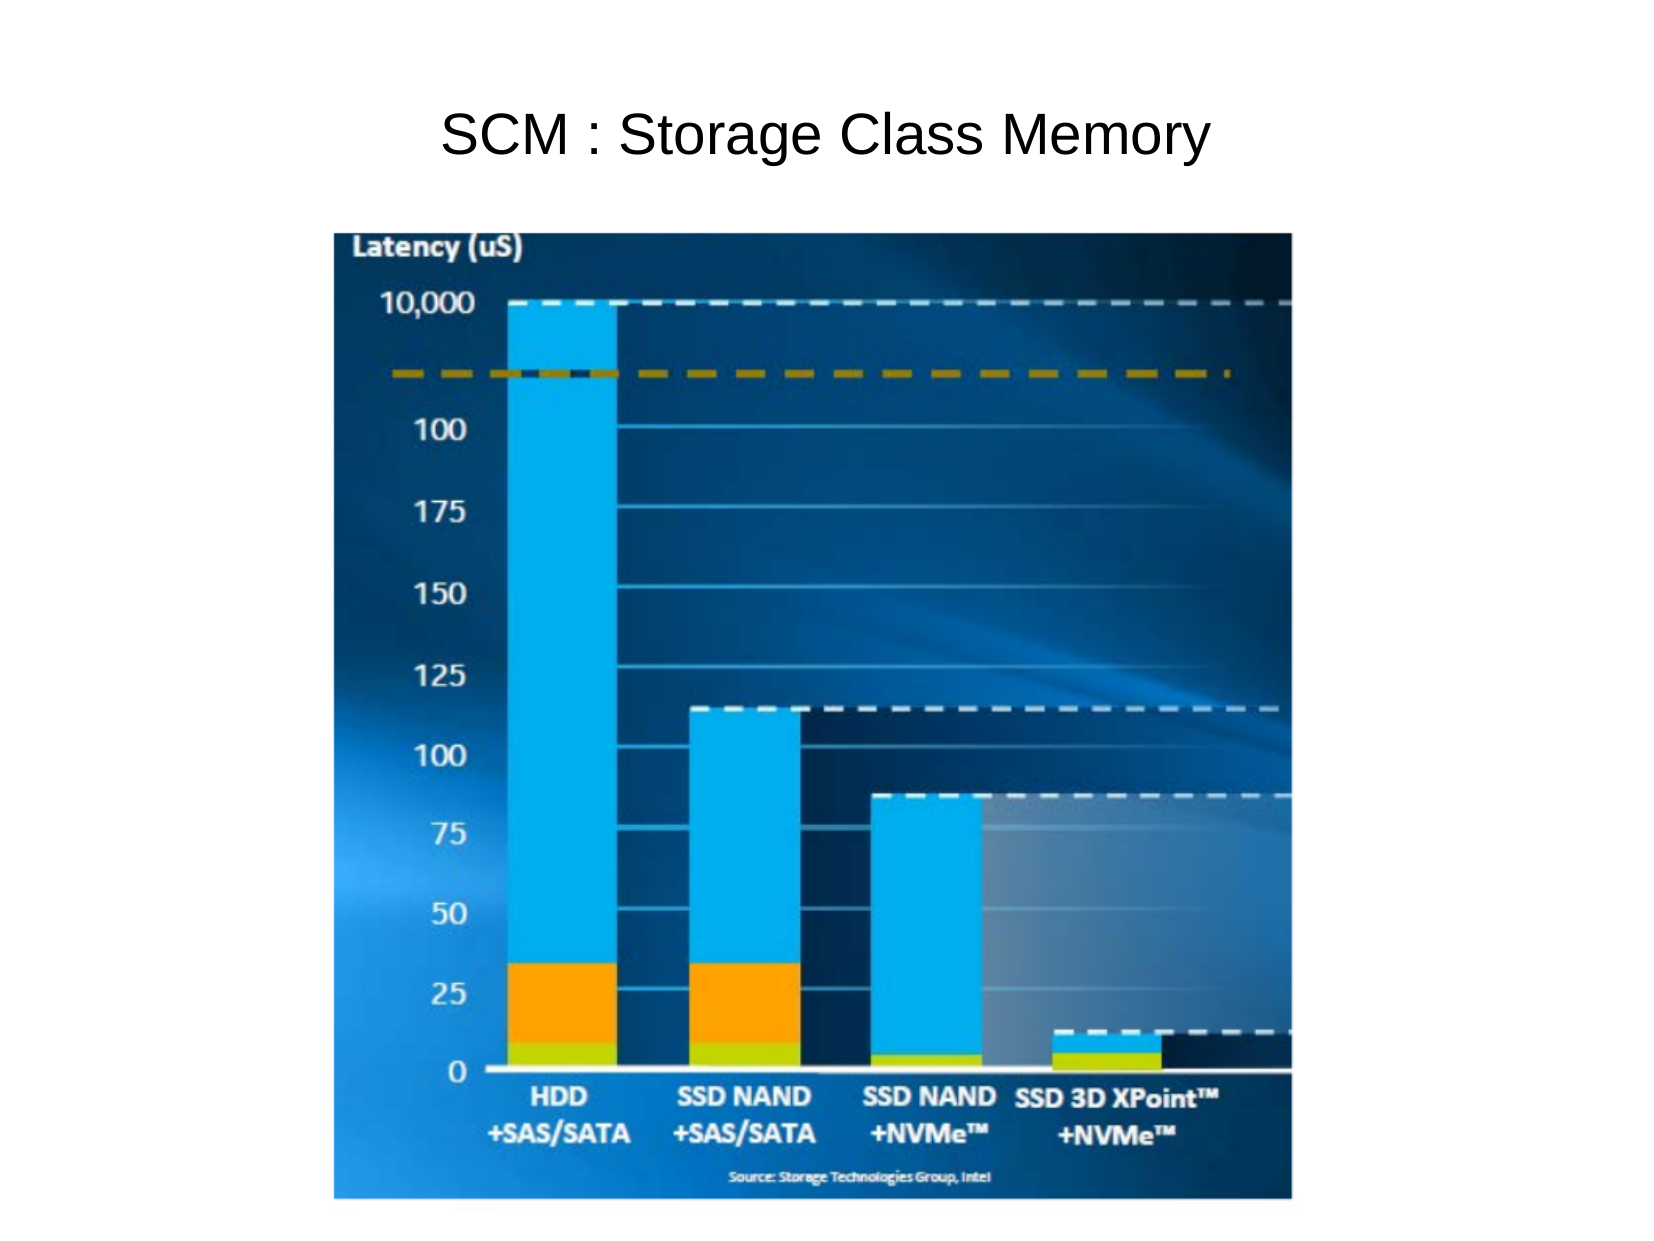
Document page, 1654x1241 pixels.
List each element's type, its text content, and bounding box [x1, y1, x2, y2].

picture [328, 224, 1306, 1213]
text_box SCM : Storage Class Memory [426, 94, 1228, 175]
